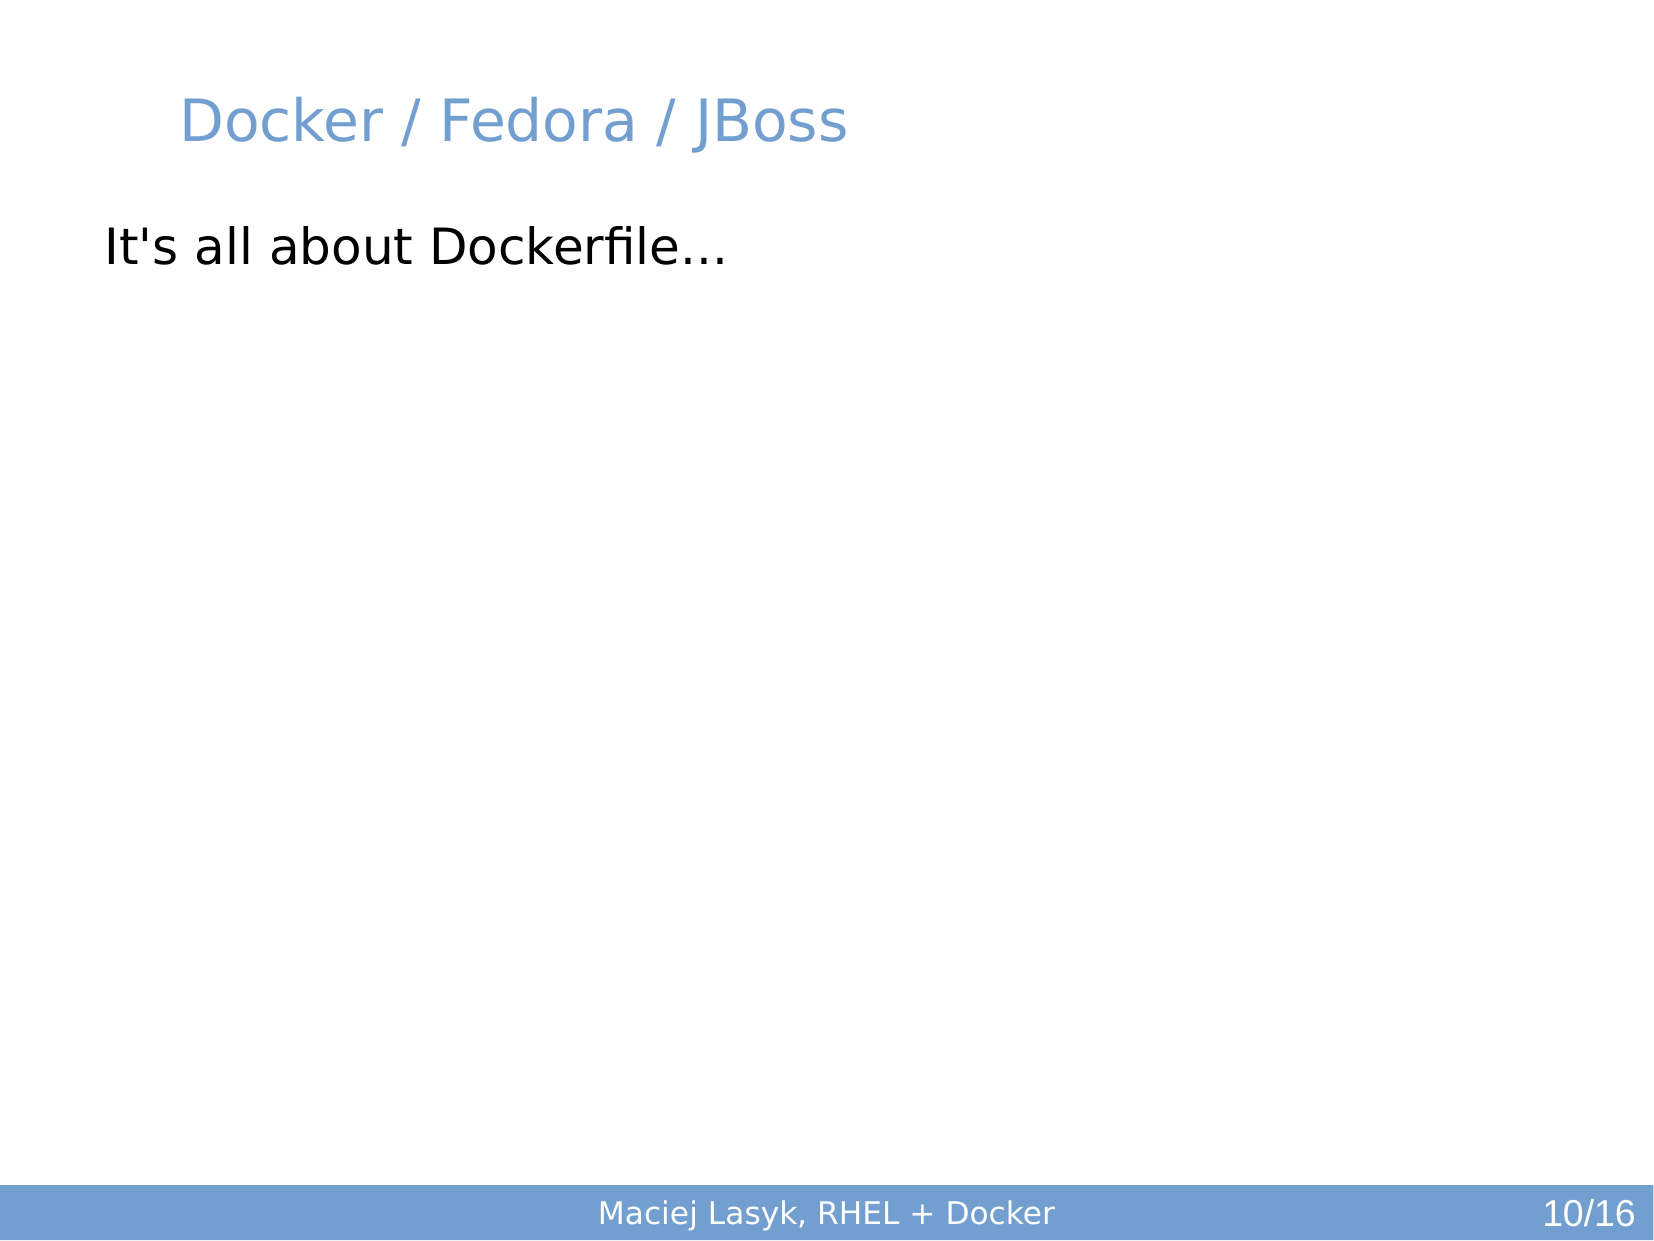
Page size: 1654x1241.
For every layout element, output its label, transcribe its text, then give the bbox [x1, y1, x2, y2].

text_box [0, 1185, 1527, 1241]
text_box Docker / Fedora / JBoss [164, 79, 864, 163]
text_box 10/16 [1527, 1185, 1651, 1241]
text_box Maciej Lasyk, RHEL + Docker [583, 1188, 1071, 1240]
text_box It's all about Dockerfile... [90, 210, 744, 284]
